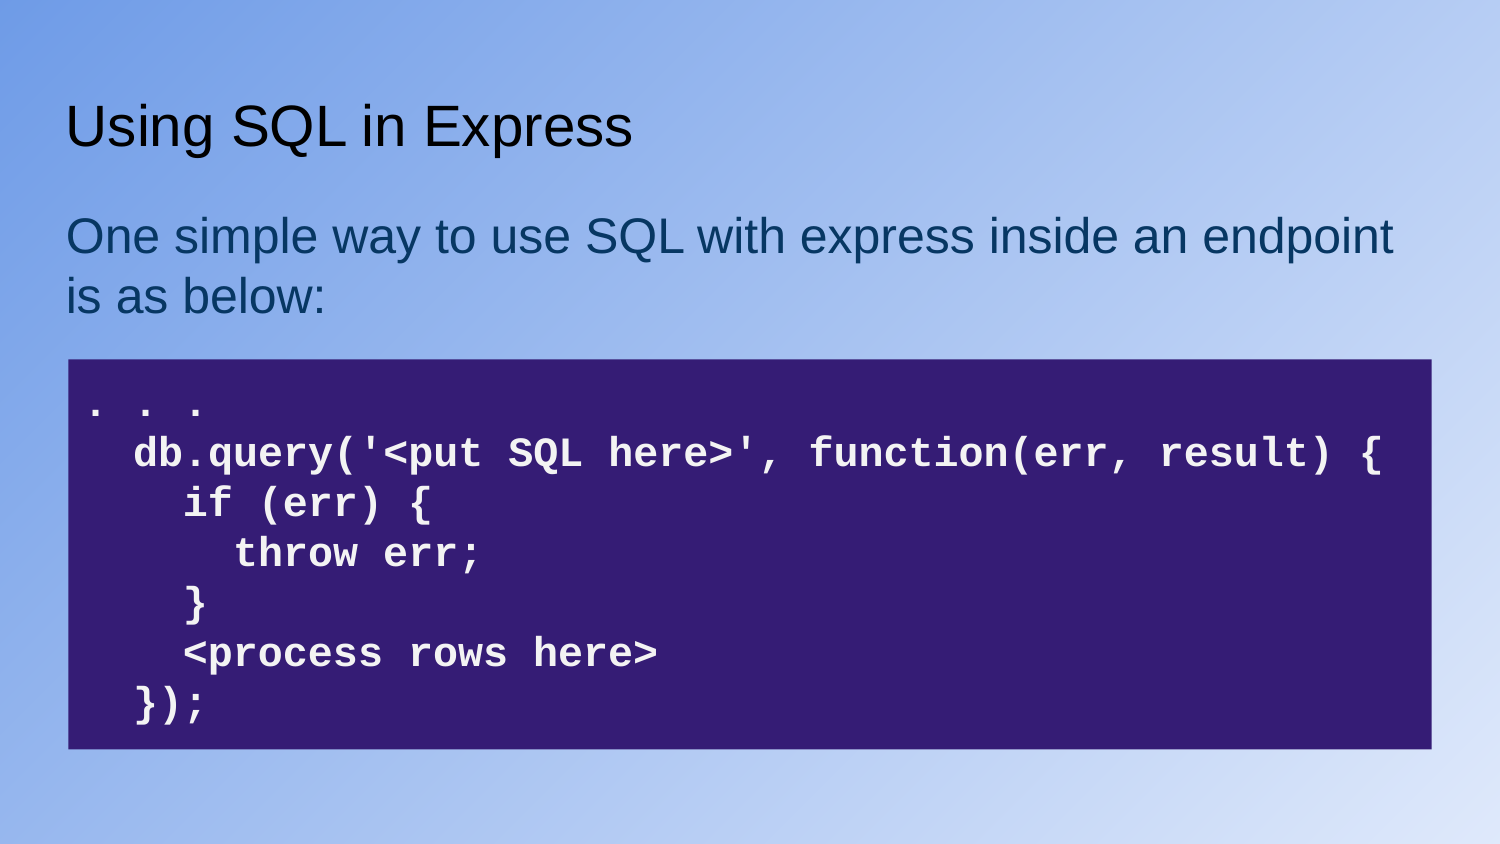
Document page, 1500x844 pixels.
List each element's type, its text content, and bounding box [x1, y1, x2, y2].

text_box . . . db.query('<put SQL here>', function(err, result) { if (err) { throw err; } <process rows here> }); [68, 359, 1432, 750]
text_box One simple way to use SQL with express inside an endpoint is as below: [51, 189, 1449, 750]
text_box Using SQL in Express [51, 72, 1449, 167]
